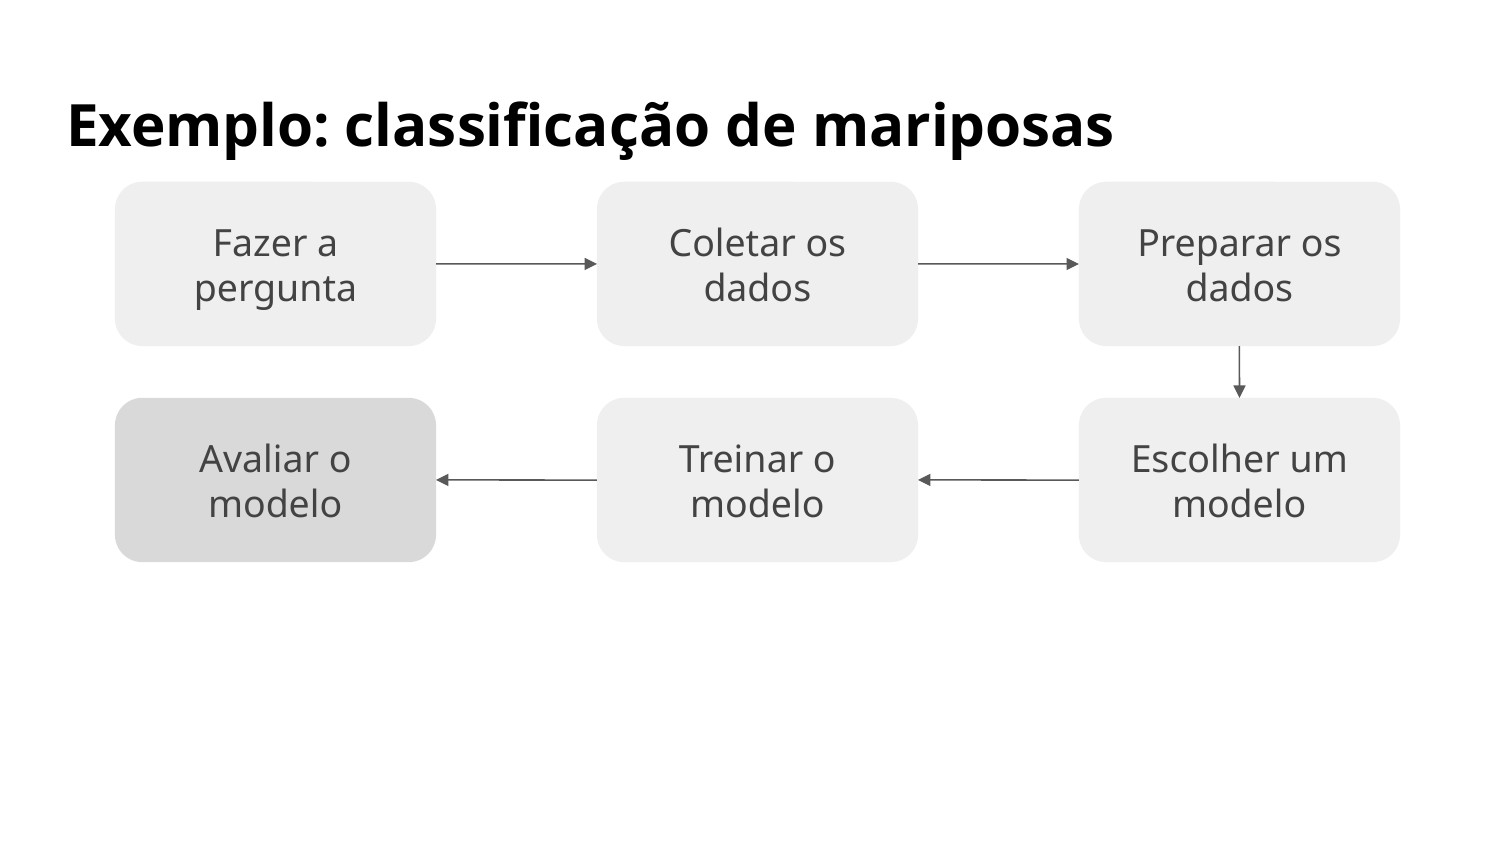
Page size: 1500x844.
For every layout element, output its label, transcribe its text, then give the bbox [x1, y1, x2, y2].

text_box Fazer a pergunta [114, 181, 437, 347]
text_box Avaliar o modelo [114, 397, 437, 563]
text_box Coletar os dados [596, 181, 919, 347]
text_box Treinar o modelo [596, 397, 919, 563]
text_box Preparar os dados [1078, 181, 1401, 347]
text_box Escolher um modelo [1078, 397, 1401, 563]
title Exemplo: classificação de mariposas [51, 72, 1449, 167]
